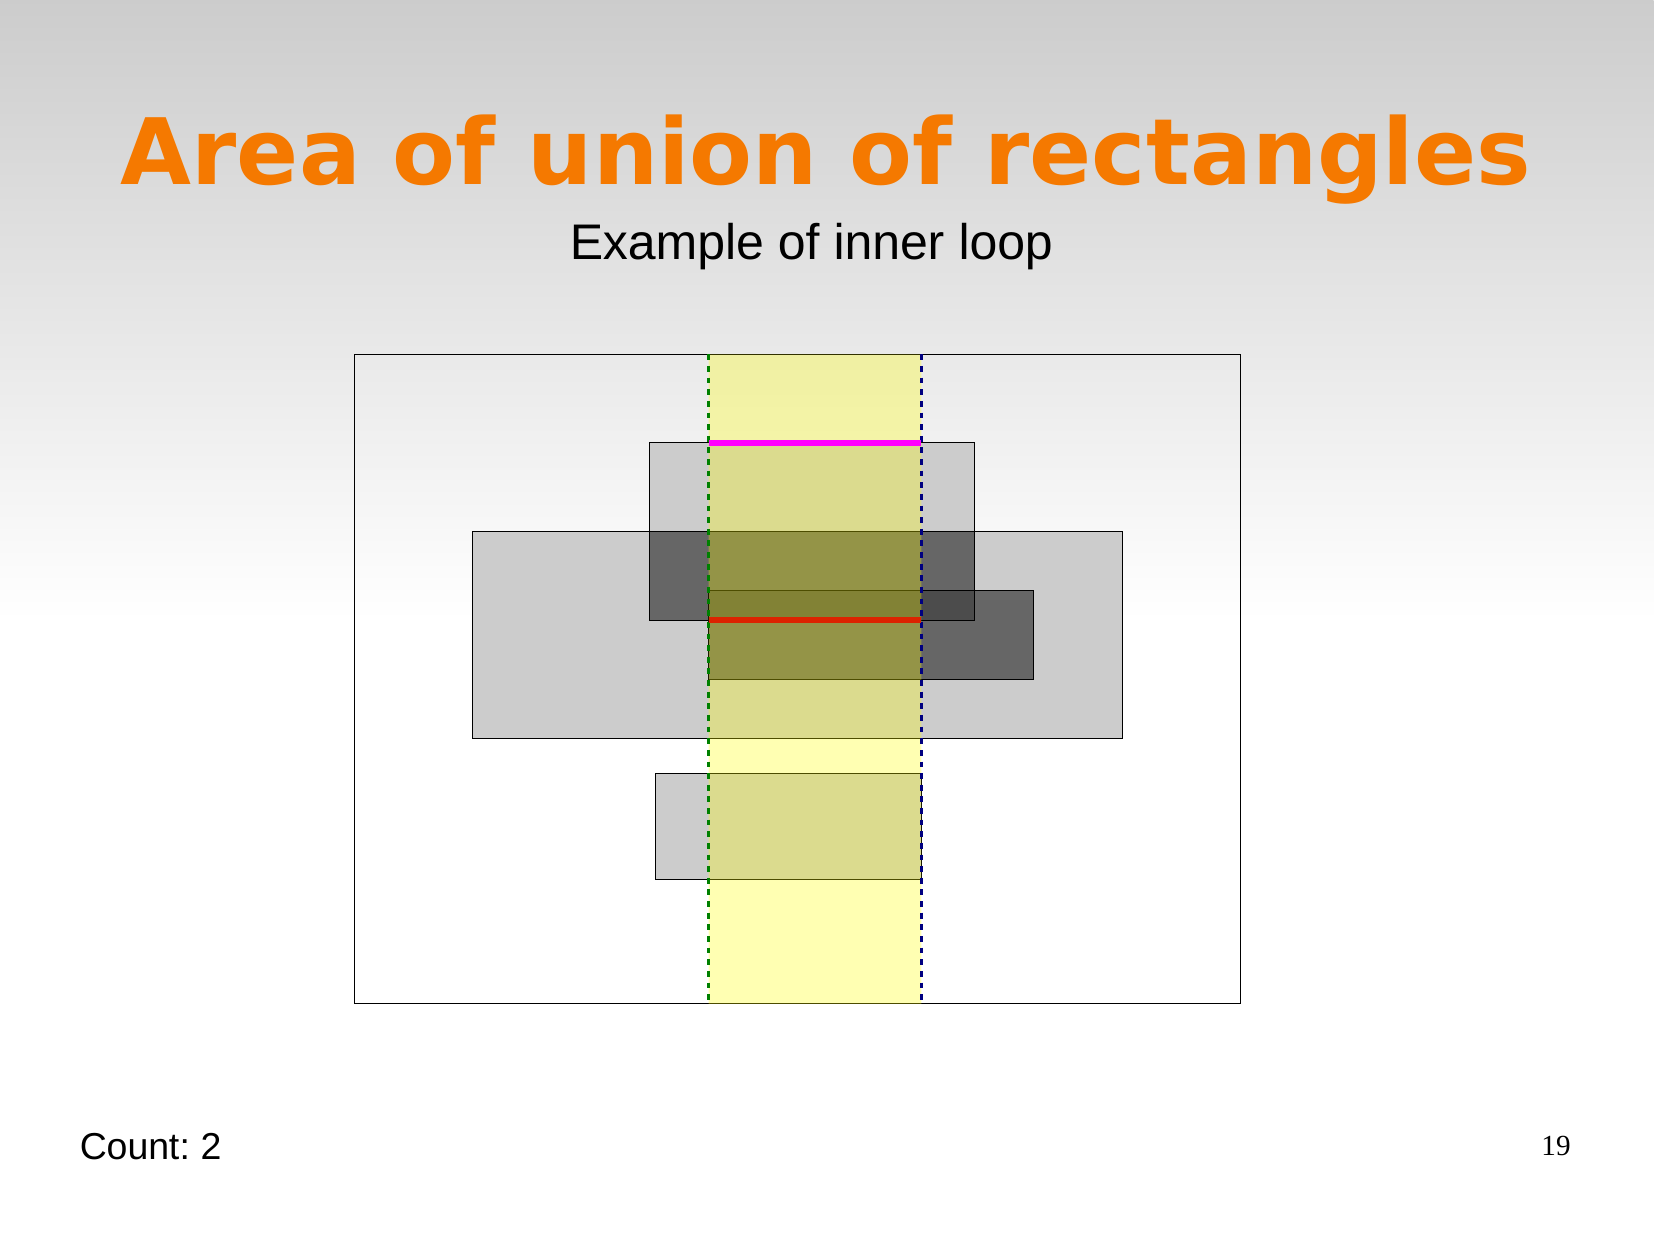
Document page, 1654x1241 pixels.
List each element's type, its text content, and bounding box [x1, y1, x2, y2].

text_box [472, 442, 1123, 1004]
text_box [708, 354, 922, 440]
text_box Example of inner loop [555, 206, 1087, 278]
title Area of union of rectangles [82, 49, 1571, 257]
text_box Count: 2 [64, 1118, 272, 1176]
